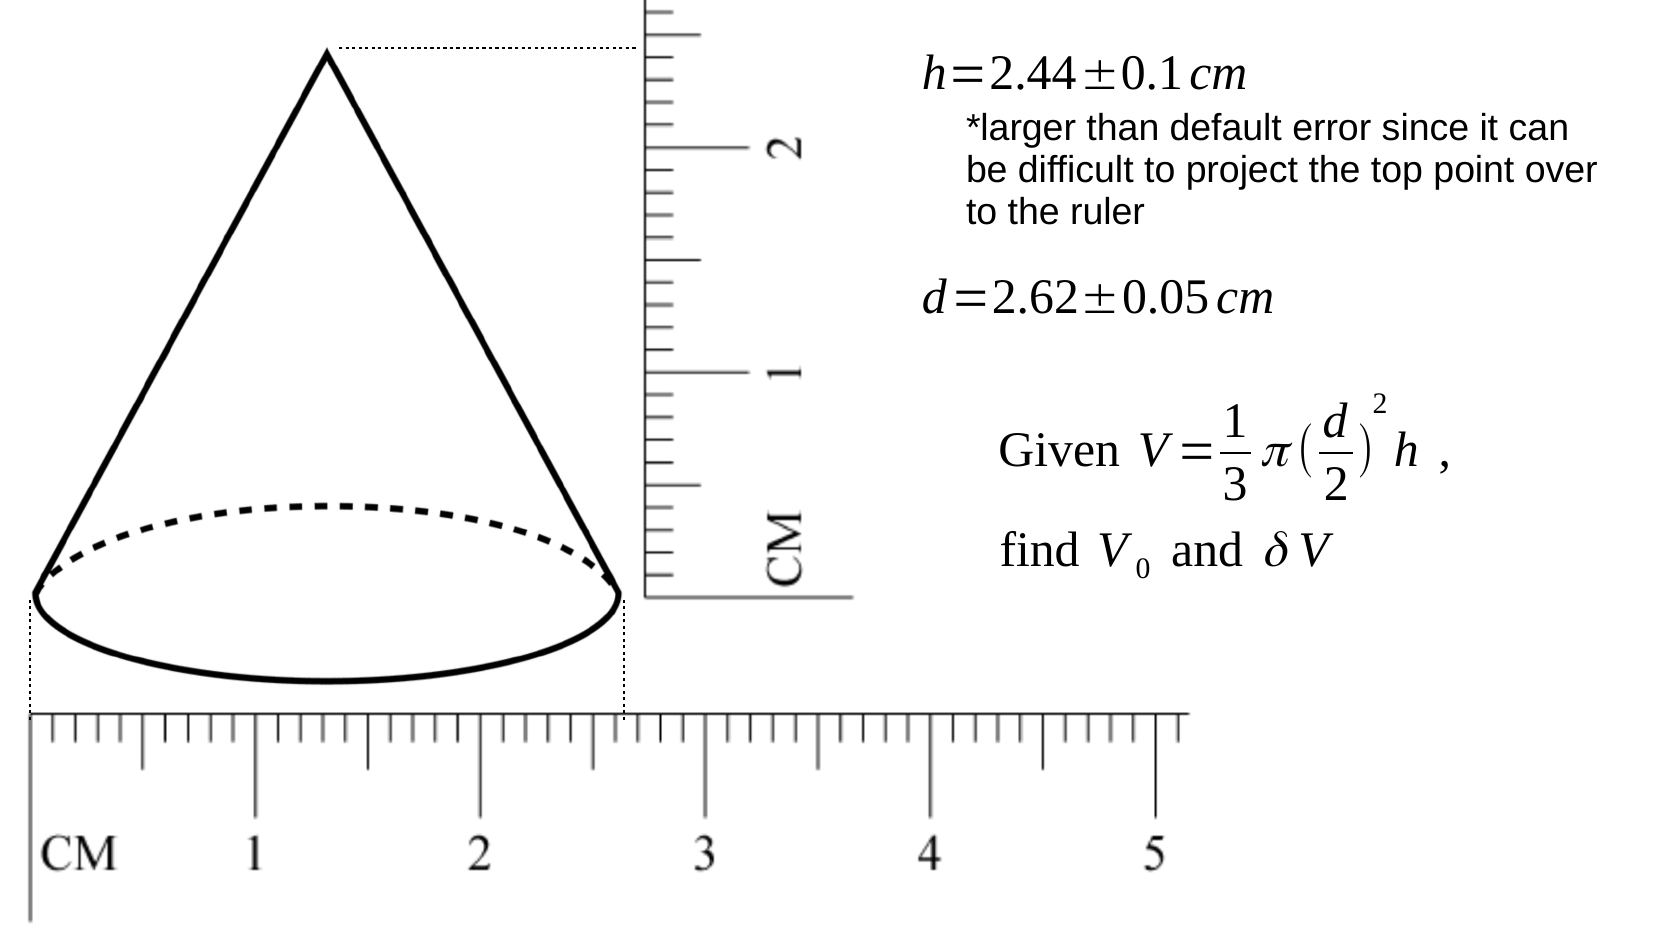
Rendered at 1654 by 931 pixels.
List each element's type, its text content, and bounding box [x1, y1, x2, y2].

picture [20, 704, 1203, 931]
chart [992, 386, 1471, 512]
chart [915, 45, 1255, 100]
chart [915, 269, 1281, 325]
text_box *larger than default error since it can be difficult to project the top point over to the ruler [951, 99, 1636, 256]
picture [14, 0, 861, 699]
chart [992, 522, 1343, 586]
